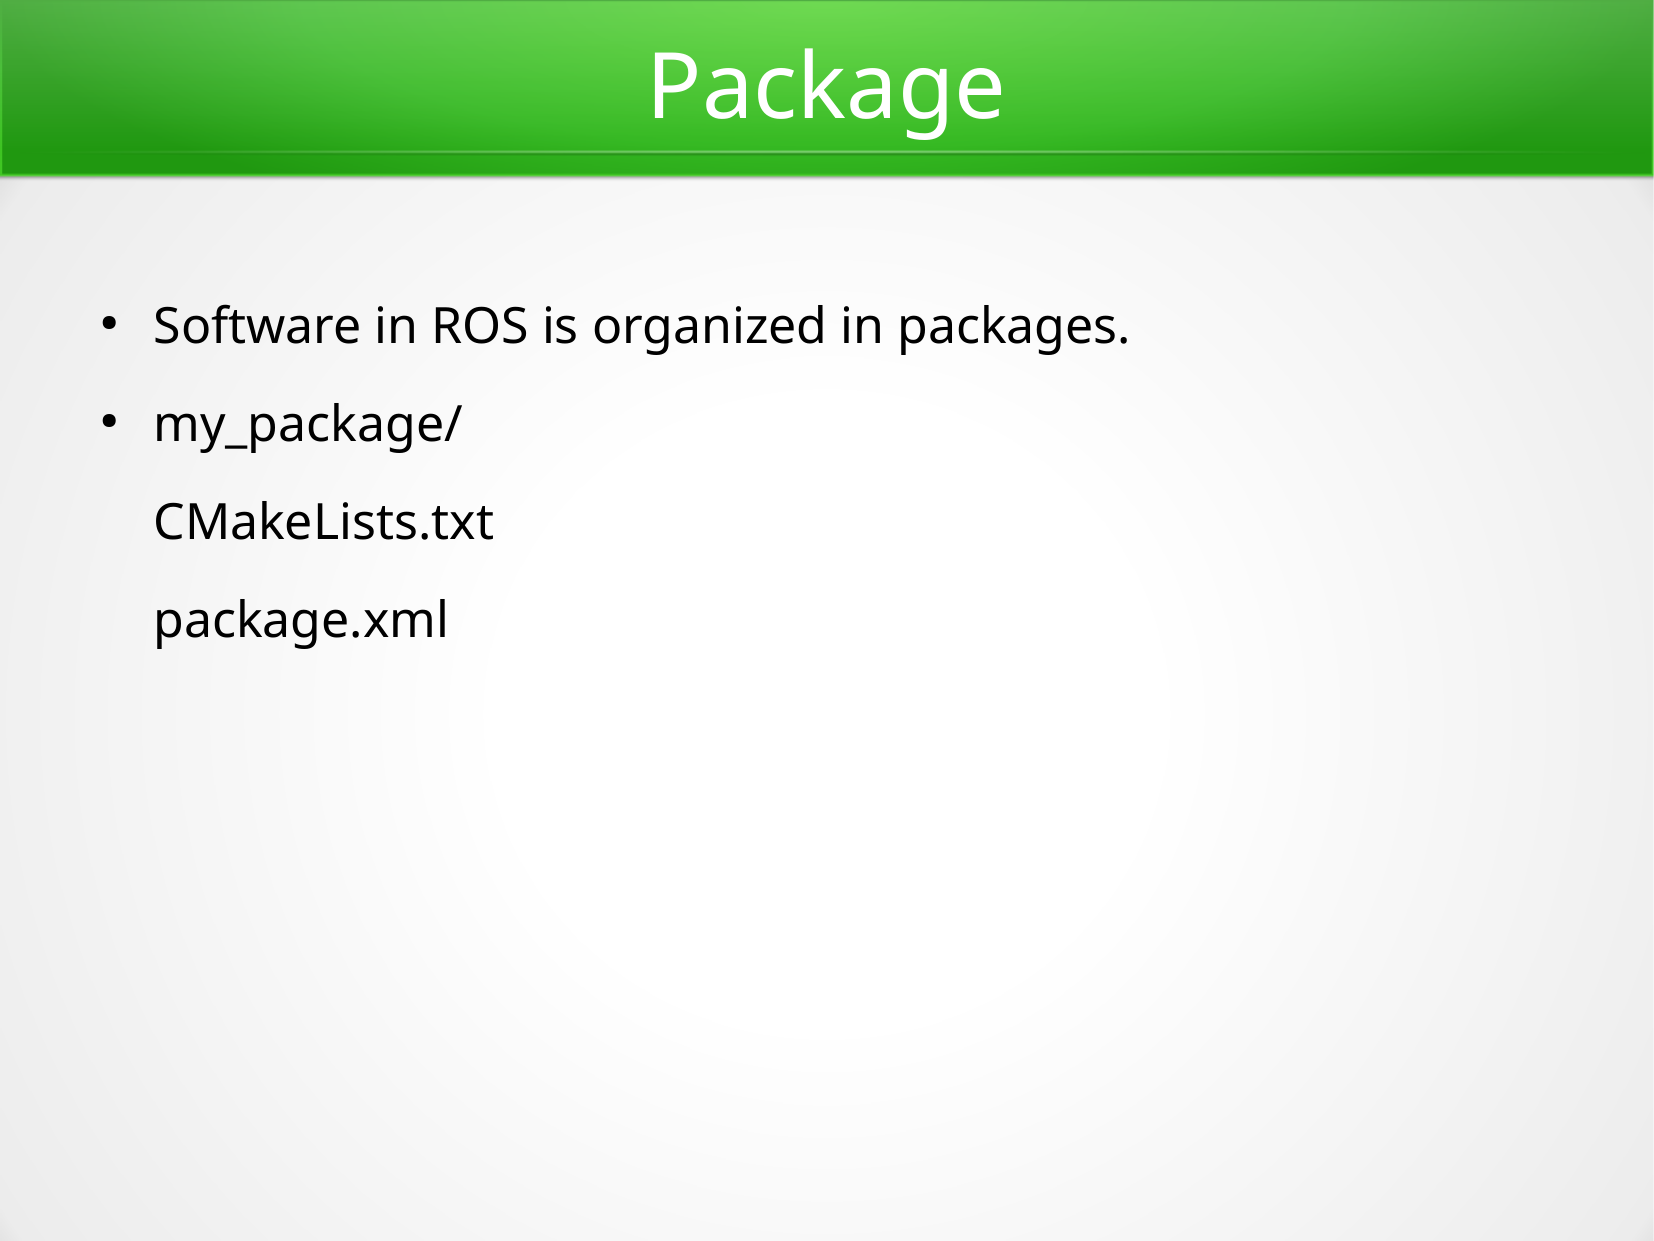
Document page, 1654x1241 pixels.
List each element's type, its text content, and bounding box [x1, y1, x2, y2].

title Package [82, 11, 1571, 154]
picture [0, 0, 1654, 1241]
list Software in ROS is organized in packages. my_package/ CMakeLists.txt package.xml [82, 290, 1571, 1010]
